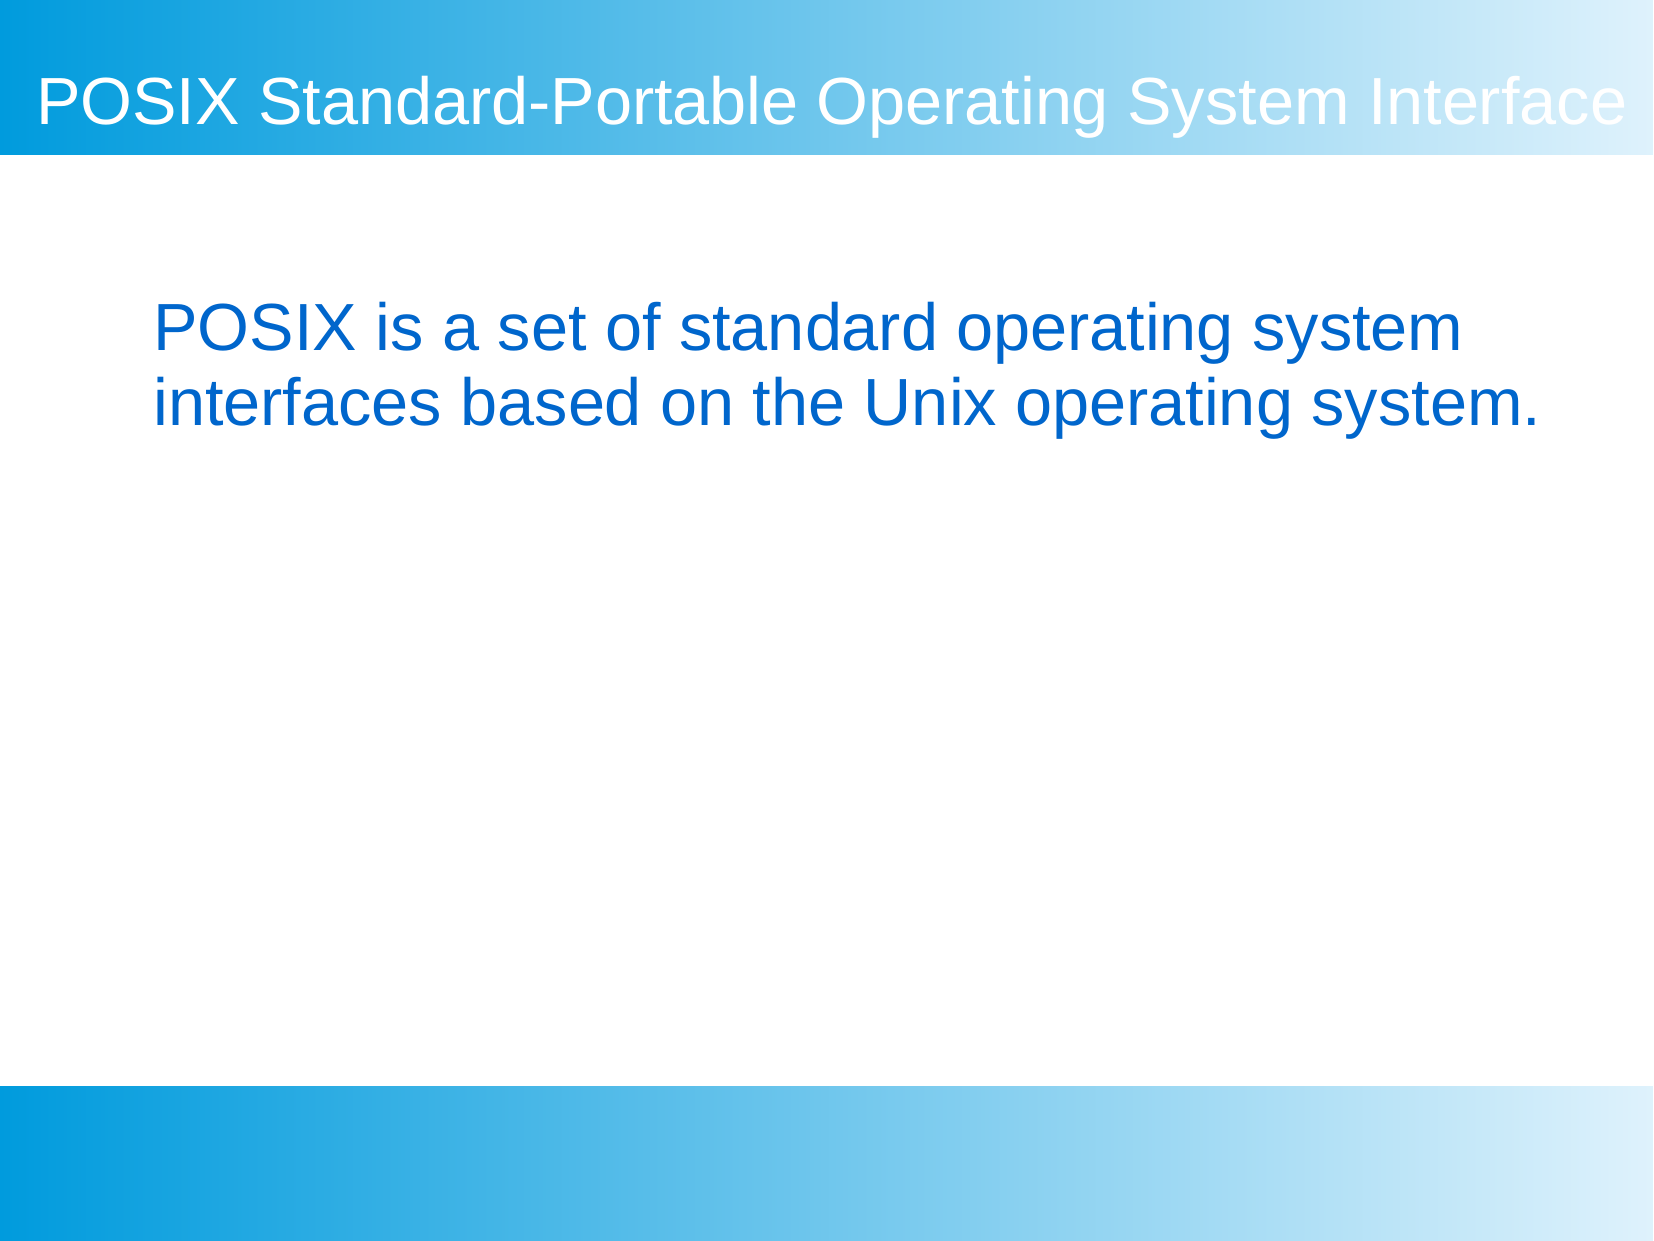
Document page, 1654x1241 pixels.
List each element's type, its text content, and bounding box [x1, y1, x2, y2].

list POSIX is a set of standard operating system interfaces based on the Unix operating system. [82, 290, 1571, 1010]
title POSIX Standard-Portable Operating System Interface [0, 0, 1654, 205]
